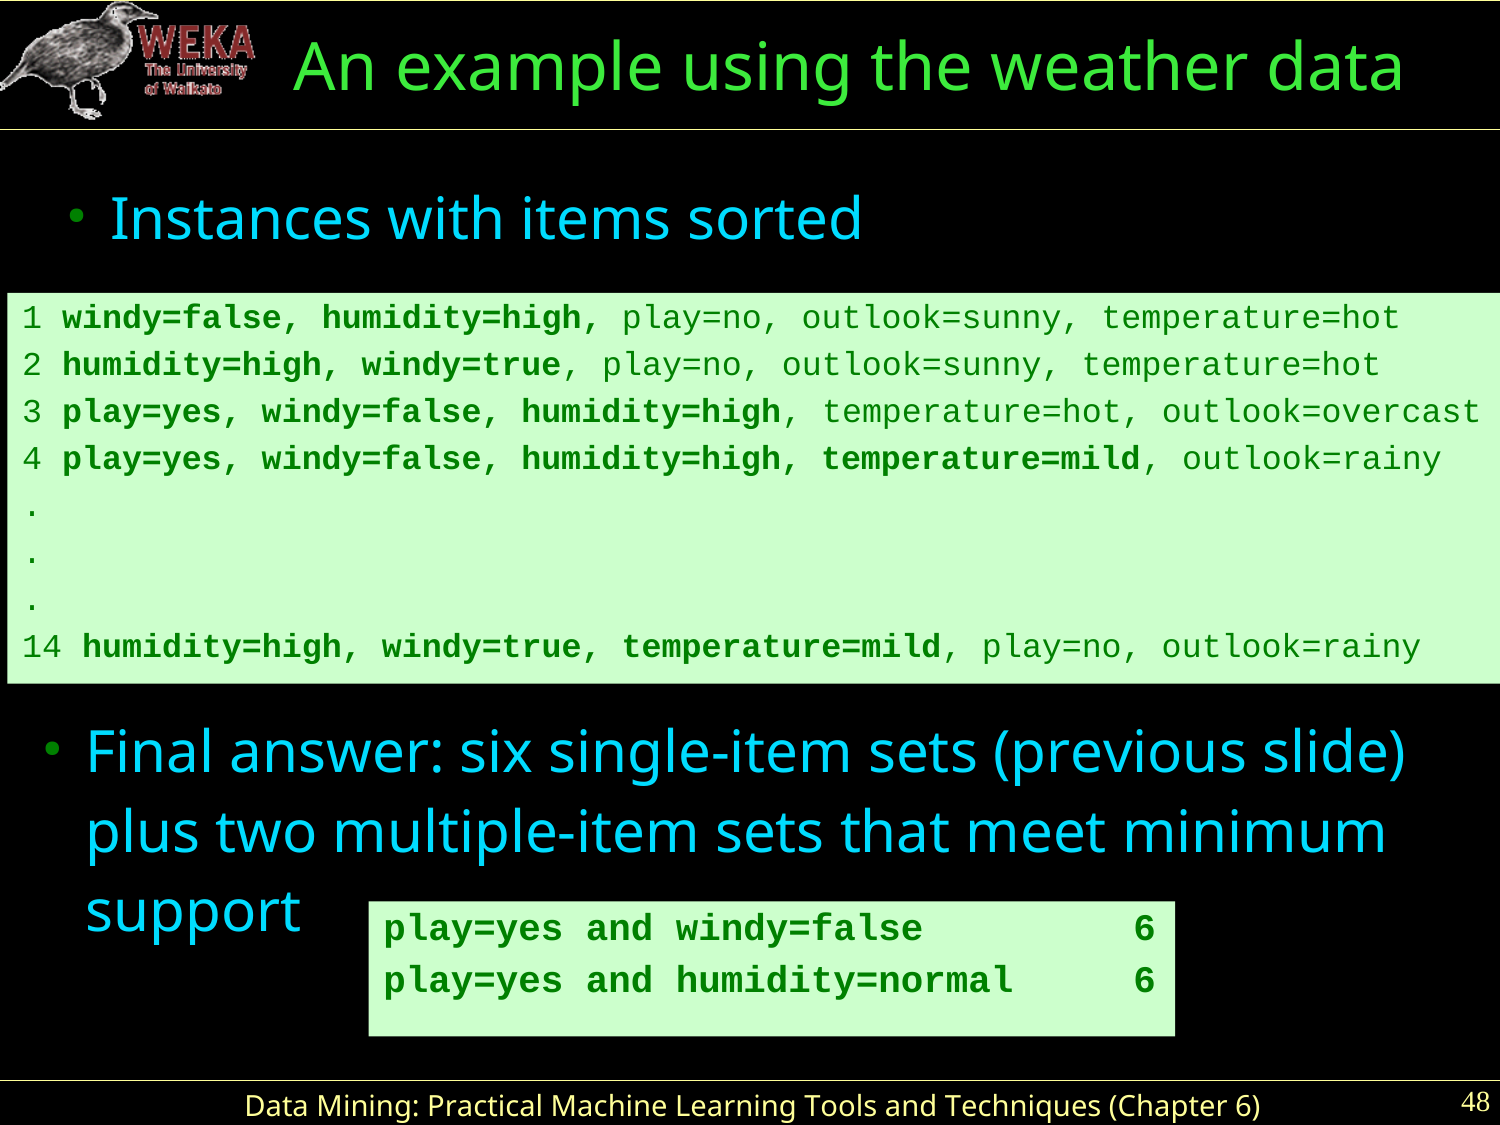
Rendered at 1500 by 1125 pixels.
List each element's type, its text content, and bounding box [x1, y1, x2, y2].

text_box play=yes and windy=false 6 play=yes and humidity=normal 6 [368, 901, 1176, 1037]
title An example using the weather data [293, 0, 1480, 159]
list Instances with items sorted [67, 177, 1418, 274]
text_box 1 windy=false, humidity=high, play=no, outlook=sunny, temperature=hot 2 humidity=high, windy=true, play=no, outlook=sunny, temperature=hot 3 play=yes, windy=false, humidity=high, temperature=hot, outlook=overcast 4 play=yes, windy=false, humidity=high, temperature=mild, outlook=rainy . . . 14 humidity=high, windy=true, temperature=mild, play=no, outlook=rainy [7, 292, 1500, 684]
picture [0, 1, 266, 129]
list Final answer: six single-item sets (previous slide) plus two multiple-item sets that meet minimum support [43, 710, 1480, 842]
